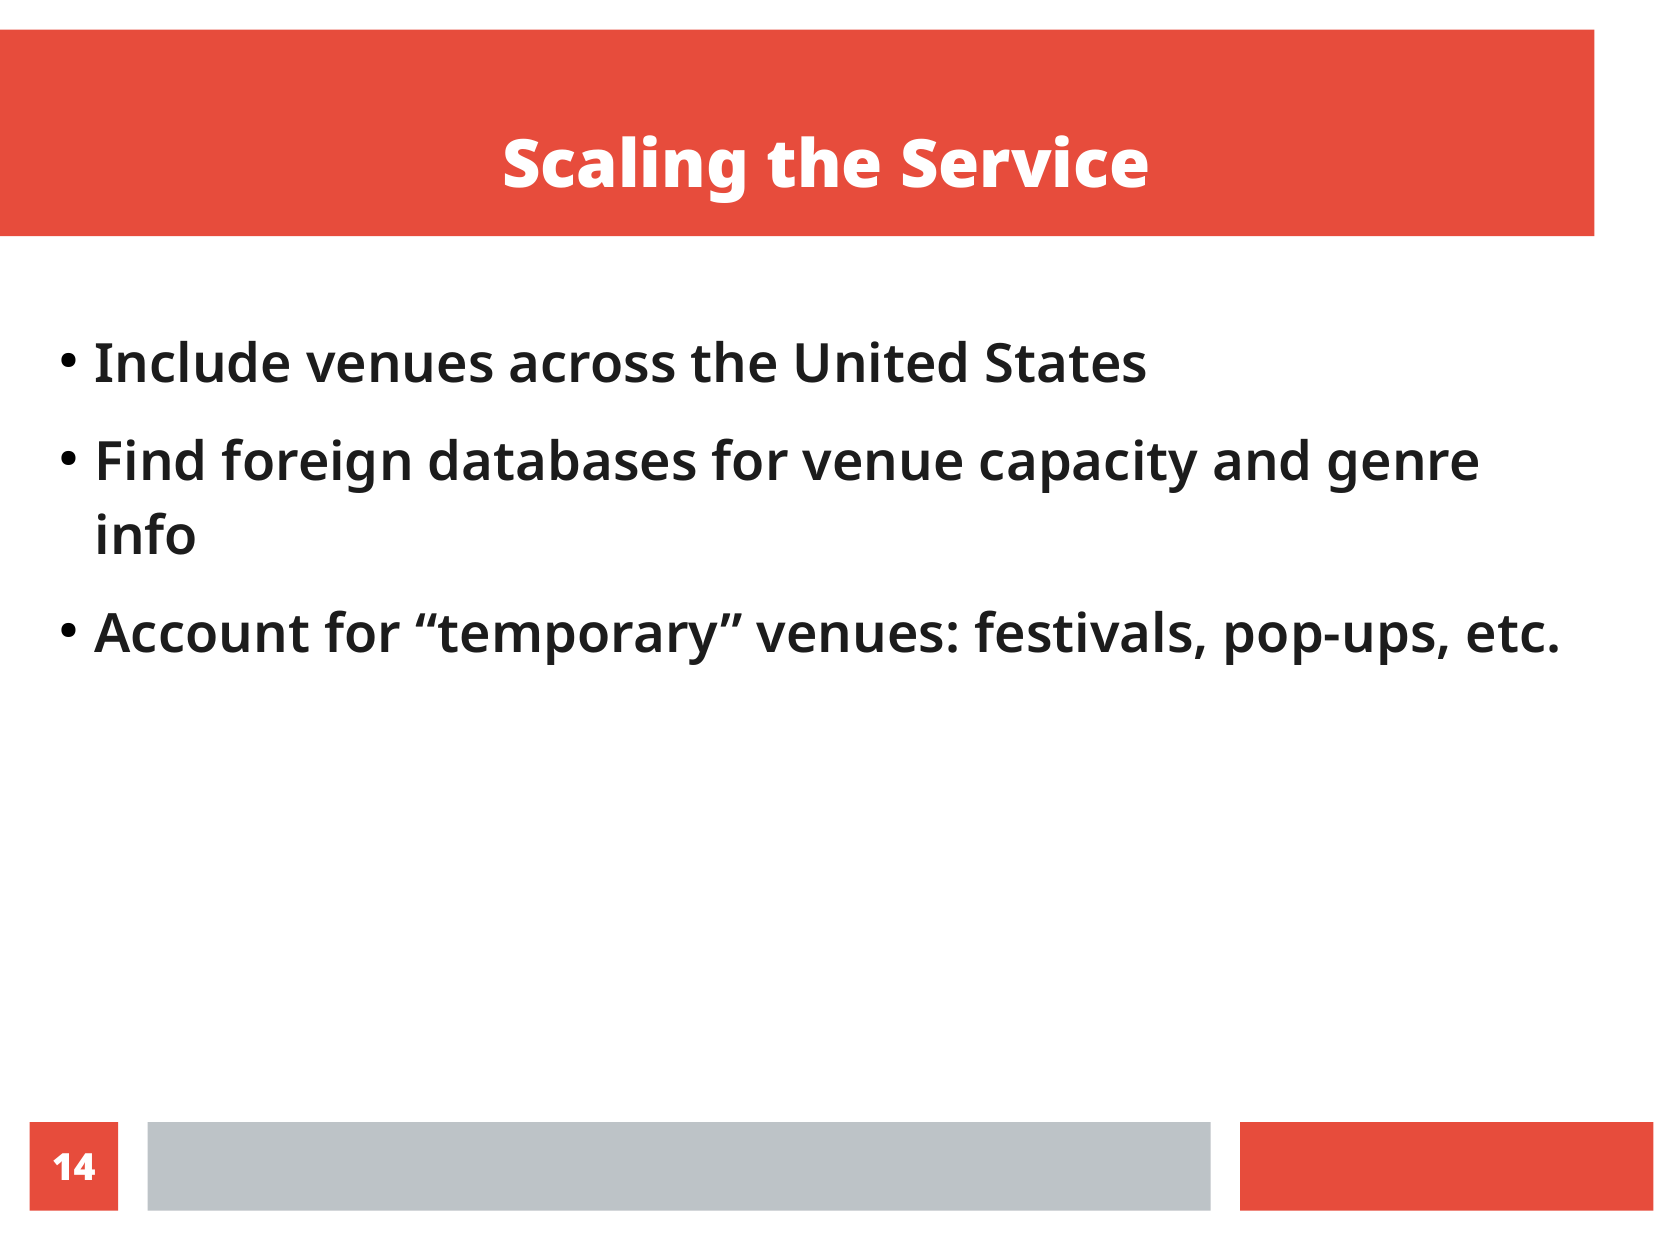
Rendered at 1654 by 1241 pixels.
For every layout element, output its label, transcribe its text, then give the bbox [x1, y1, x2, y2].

title Scaling the Service [59, 59, 1595, 207]
list Include venues across the United States Find foreign databases for venue capacity and genre info Account for “temporary” venues: festivals, pop-ups, etc. [59, 324, 1565, 1093]
